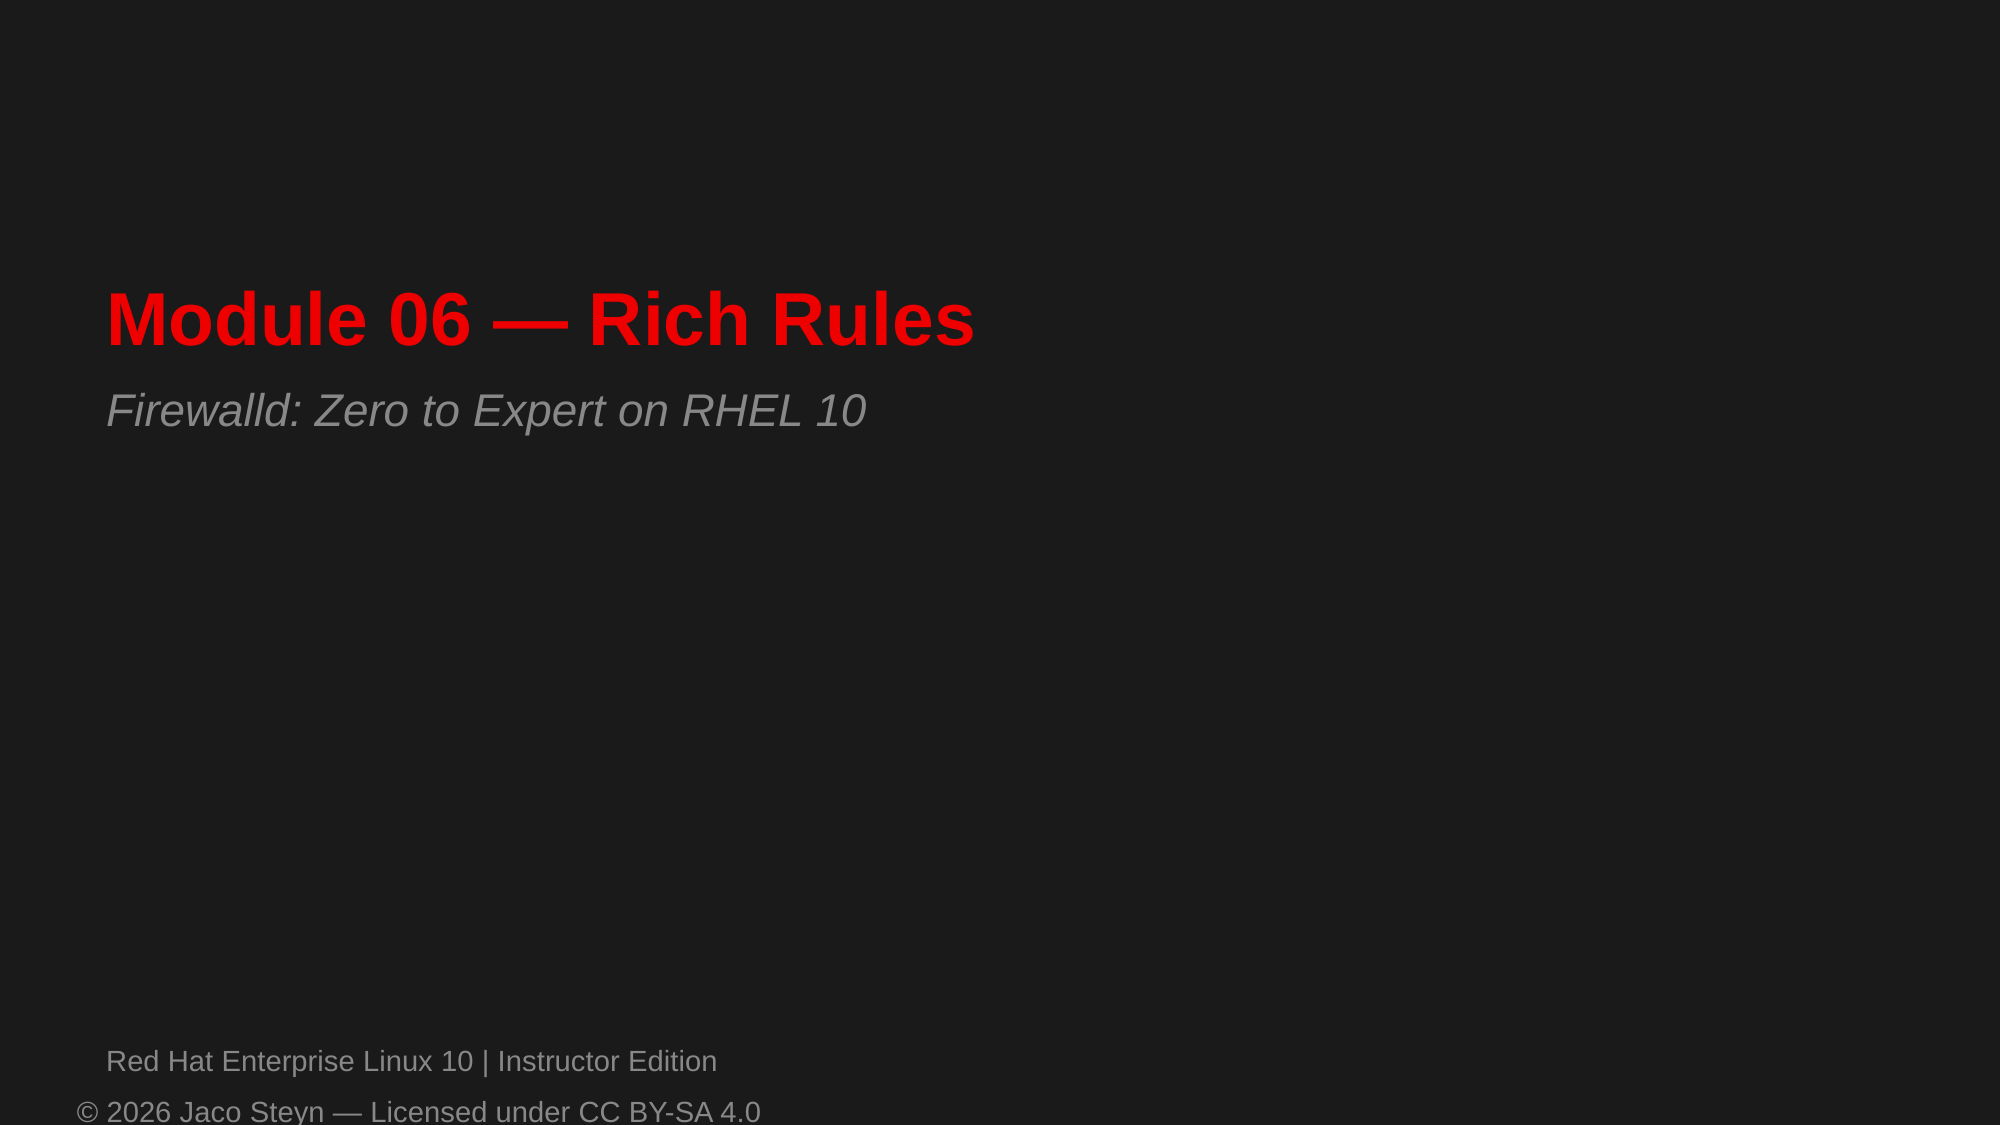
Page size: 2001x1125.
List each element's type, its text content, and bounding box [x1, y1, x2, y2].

text_box © 2026 Jaco Steyn — Licensed under CC BY-SA 4.0 [59, 1083, 1942, 1120]
text_box Module 06 — Rich Rules Firewalld: Zero to Expert on RHEL 10 [88, 265, 1912, 562]
text_box Red Hat Enterprise Linux 10 | Instructor Edition [88, 1033, 1912, 1075]
